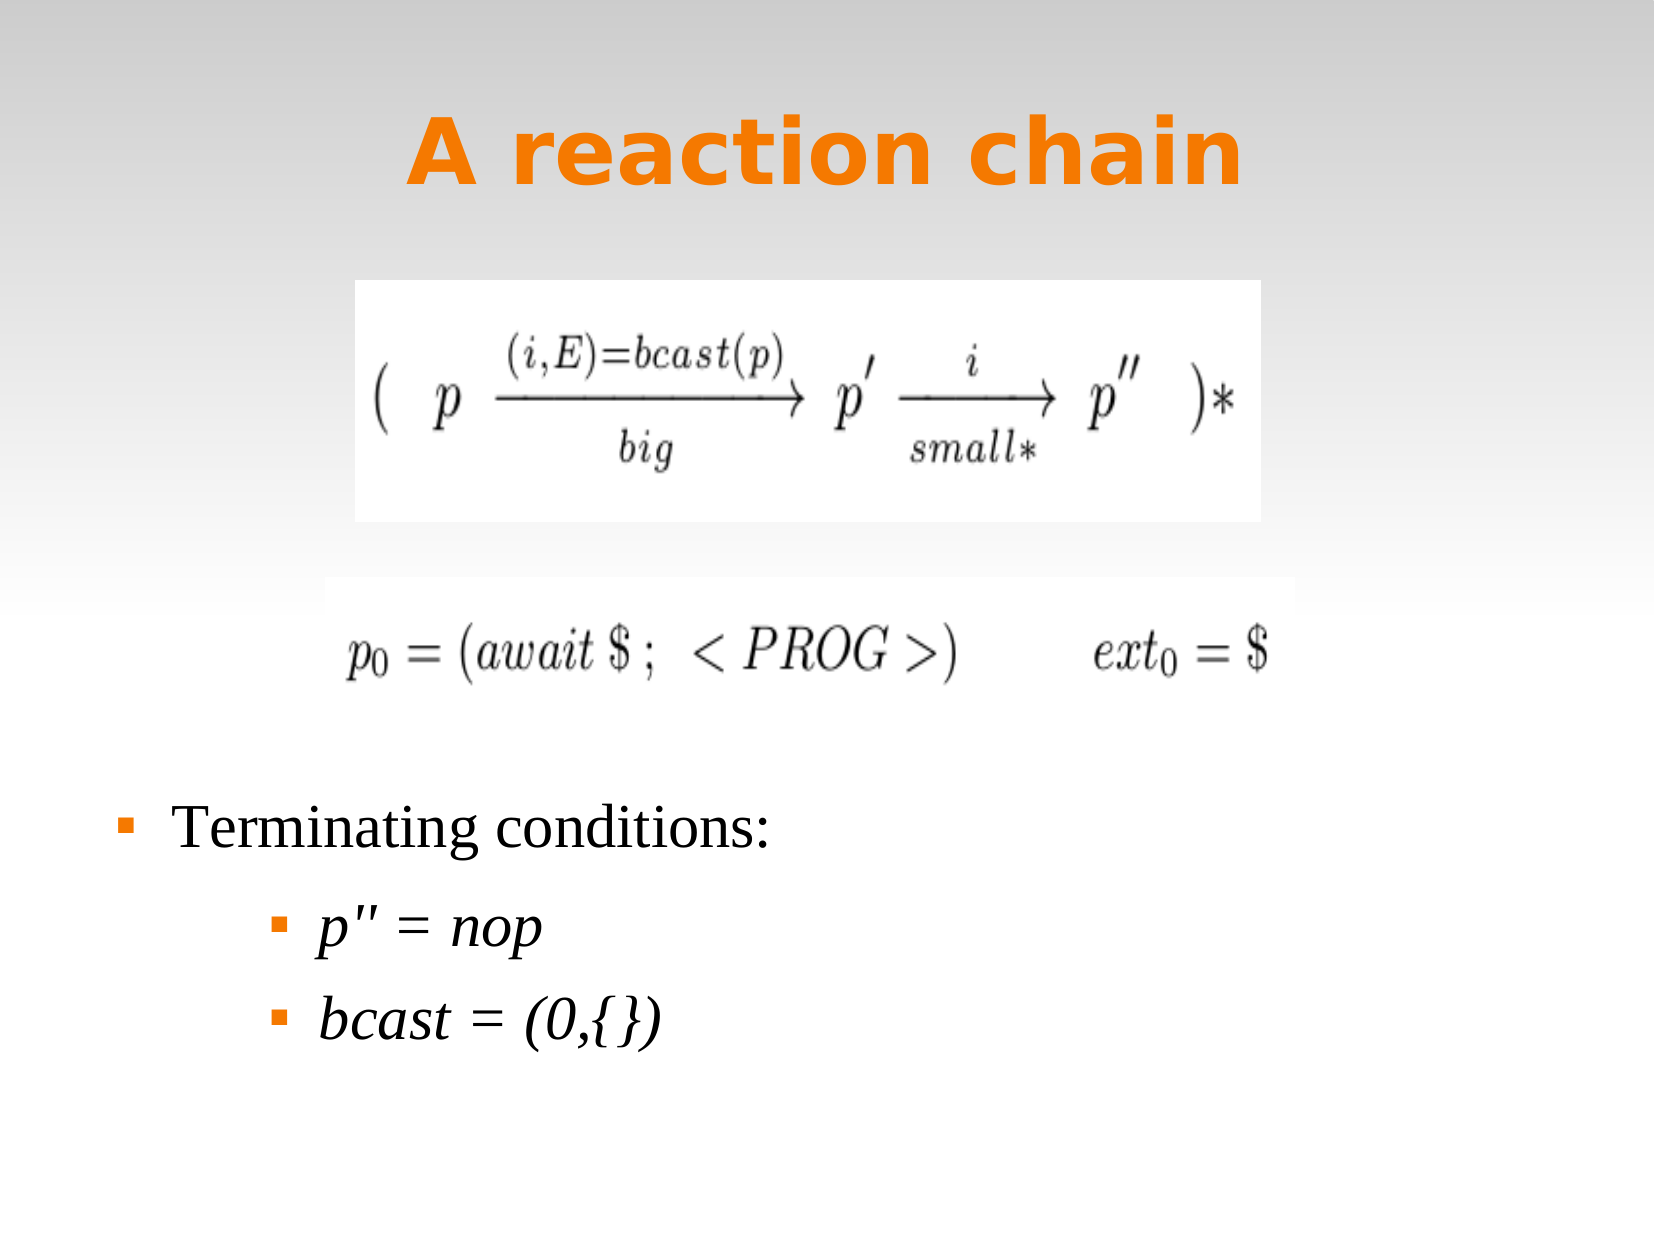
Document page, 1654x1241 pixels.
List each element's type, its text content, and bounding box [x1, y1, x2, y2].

picture [355, 280, 1261, 523]
list Terminating conditions: p'' = nop bcast = (0,{}) [82, 757, 1571, 1118]
title A reaction chain [82, 49, 1571, 257]
picture [325, 577, 1295, 725]
